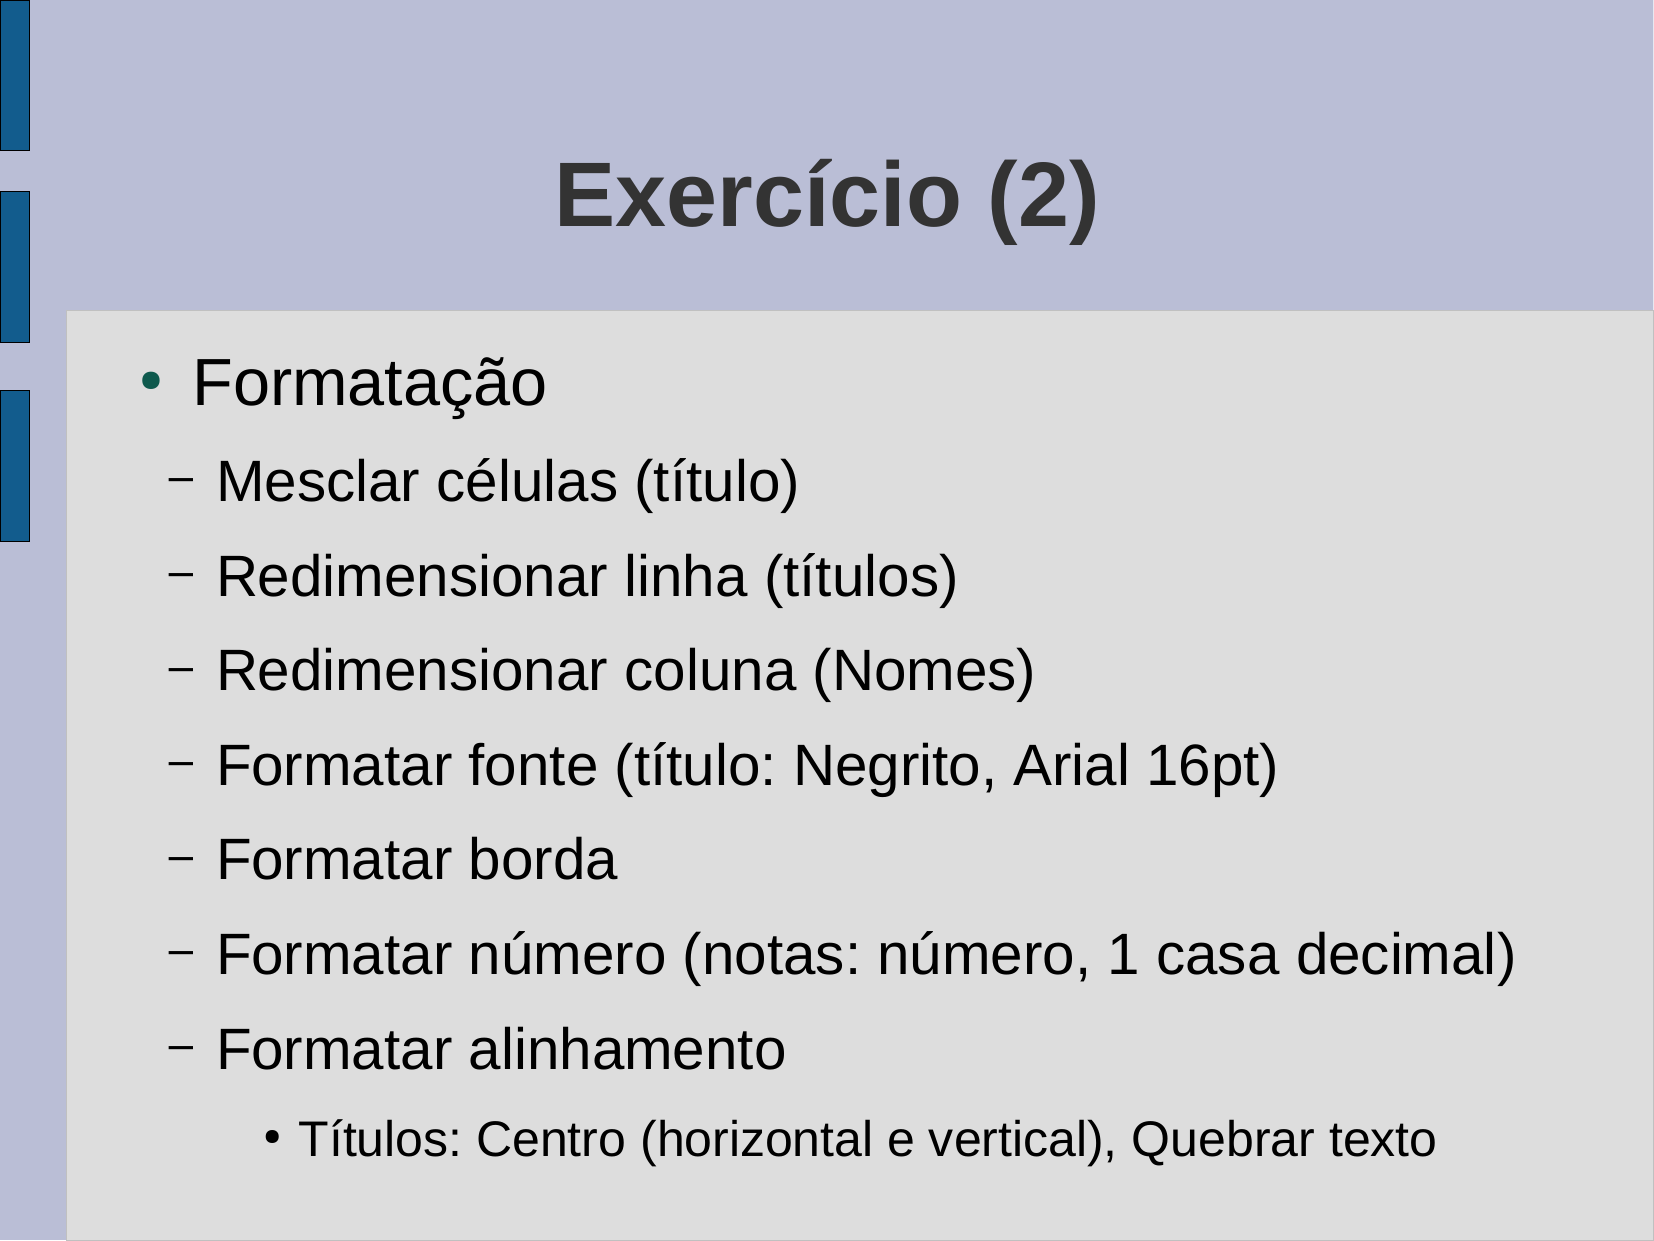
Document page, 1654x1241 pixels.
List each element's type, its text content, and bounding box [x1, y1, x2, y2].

title Exercício (2) [121, 98, 1534, 291]
list Formatação Mesclar células (título) Redimensionar linha (títulos) Redimensionar coluna (Nomes) Formatar fonte (título: Negrito, Arial 16pt) Formatar borda Formatar número (notas: número, 1 casa decimal) Formatar alinhamento Títulos: Centro (horizontal e vertical), Quebrar texto [121, 344, 1534, 1166]
